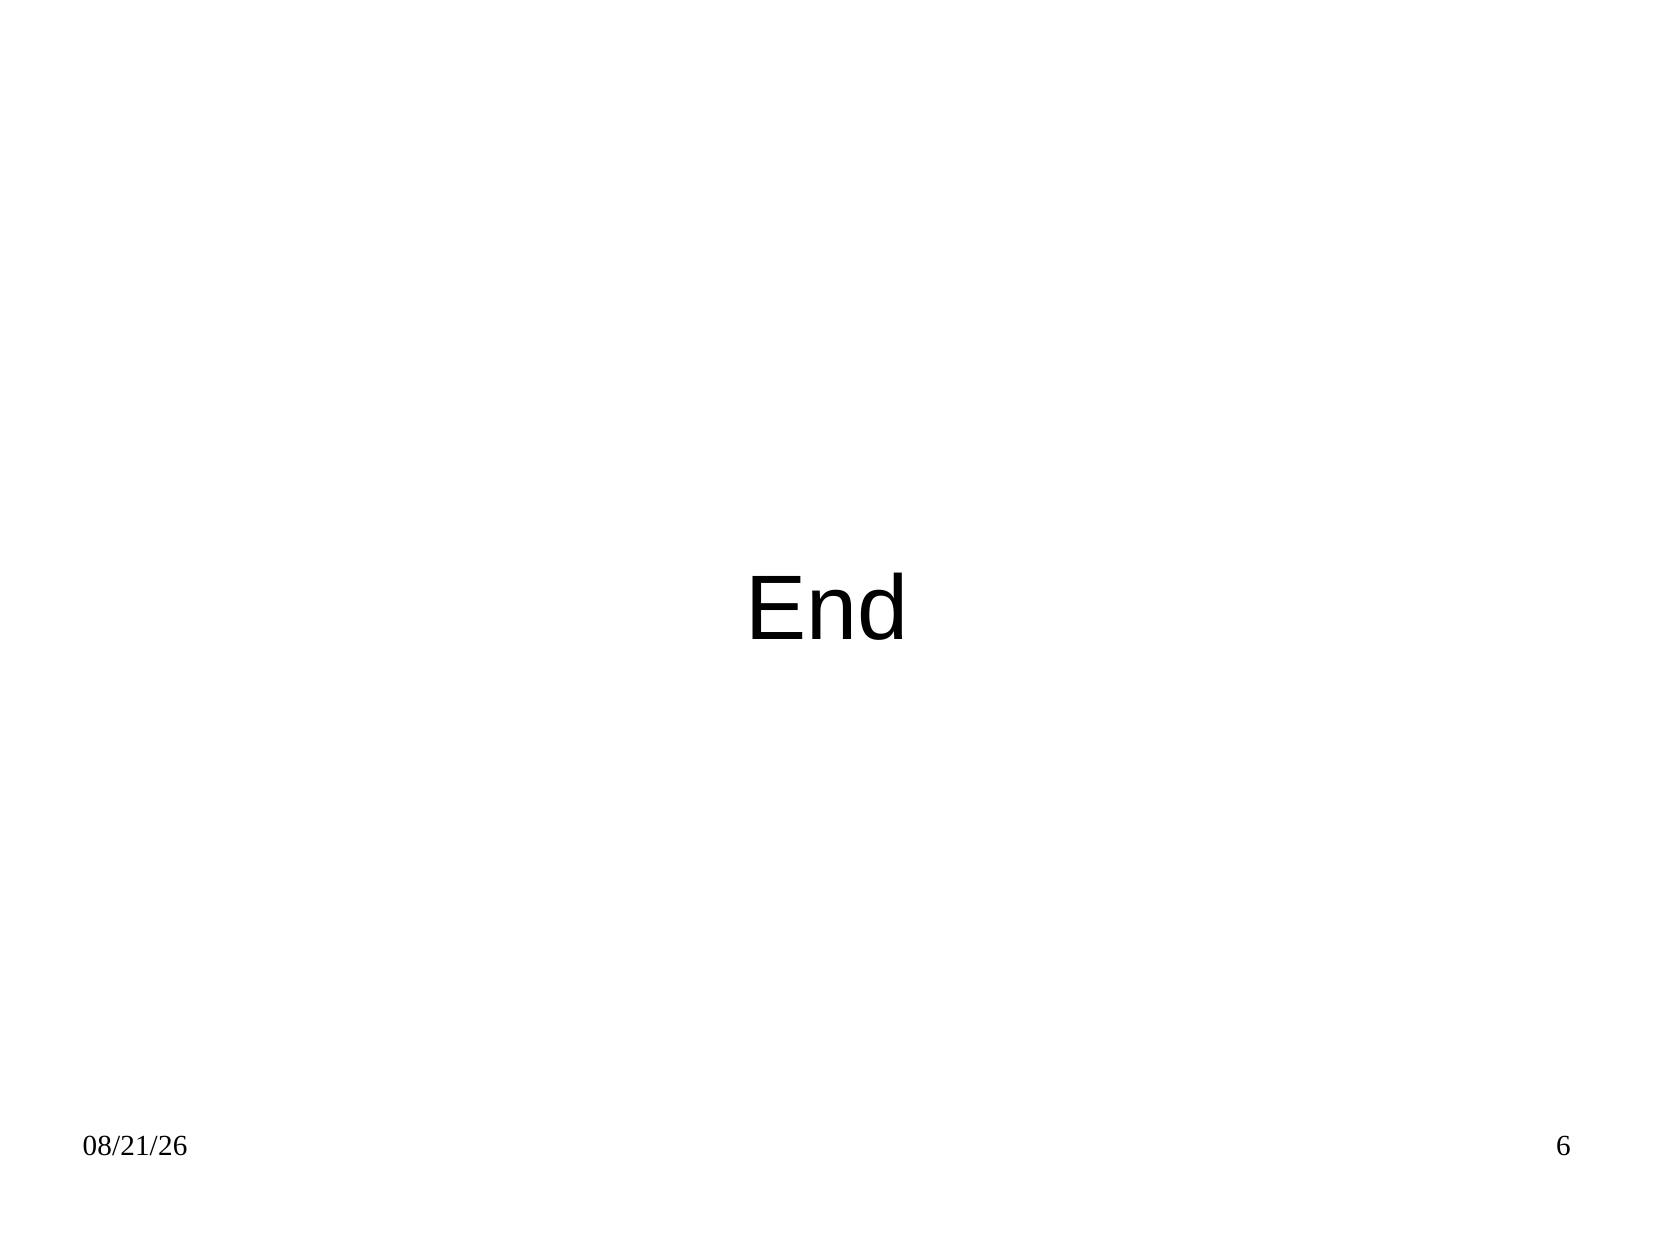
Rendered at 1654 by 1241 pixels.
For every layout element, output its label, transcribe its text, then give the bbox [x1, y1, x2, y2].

title End [82, 504, 1571, 712]
